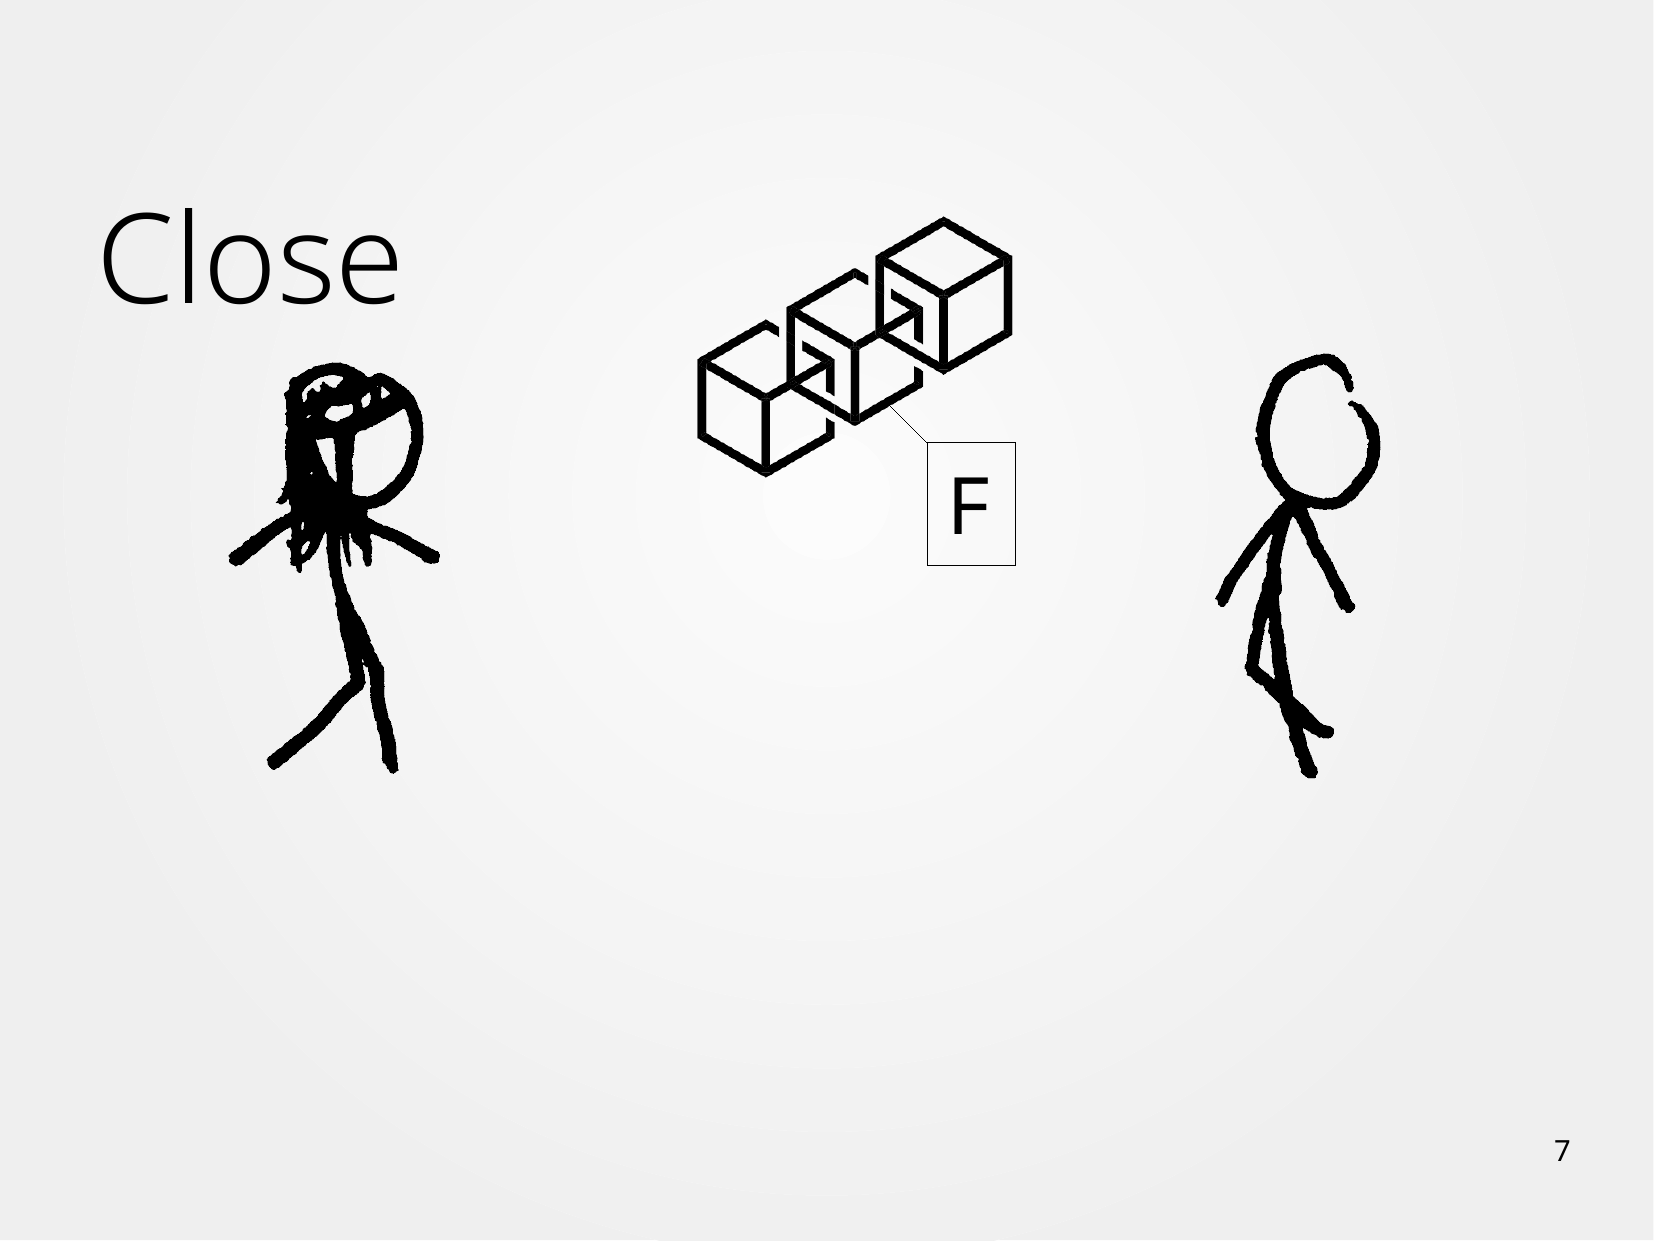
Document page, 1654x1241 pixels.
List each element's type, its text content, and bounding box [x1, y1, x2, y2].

picture [572, 144, 1136, 550]
title Close [31, 169, 502, 318]
text_box F [927, 442, 1016, 551]
picture [1210, 348, 1385, 783]
picture [226, 360, 443, 774]
